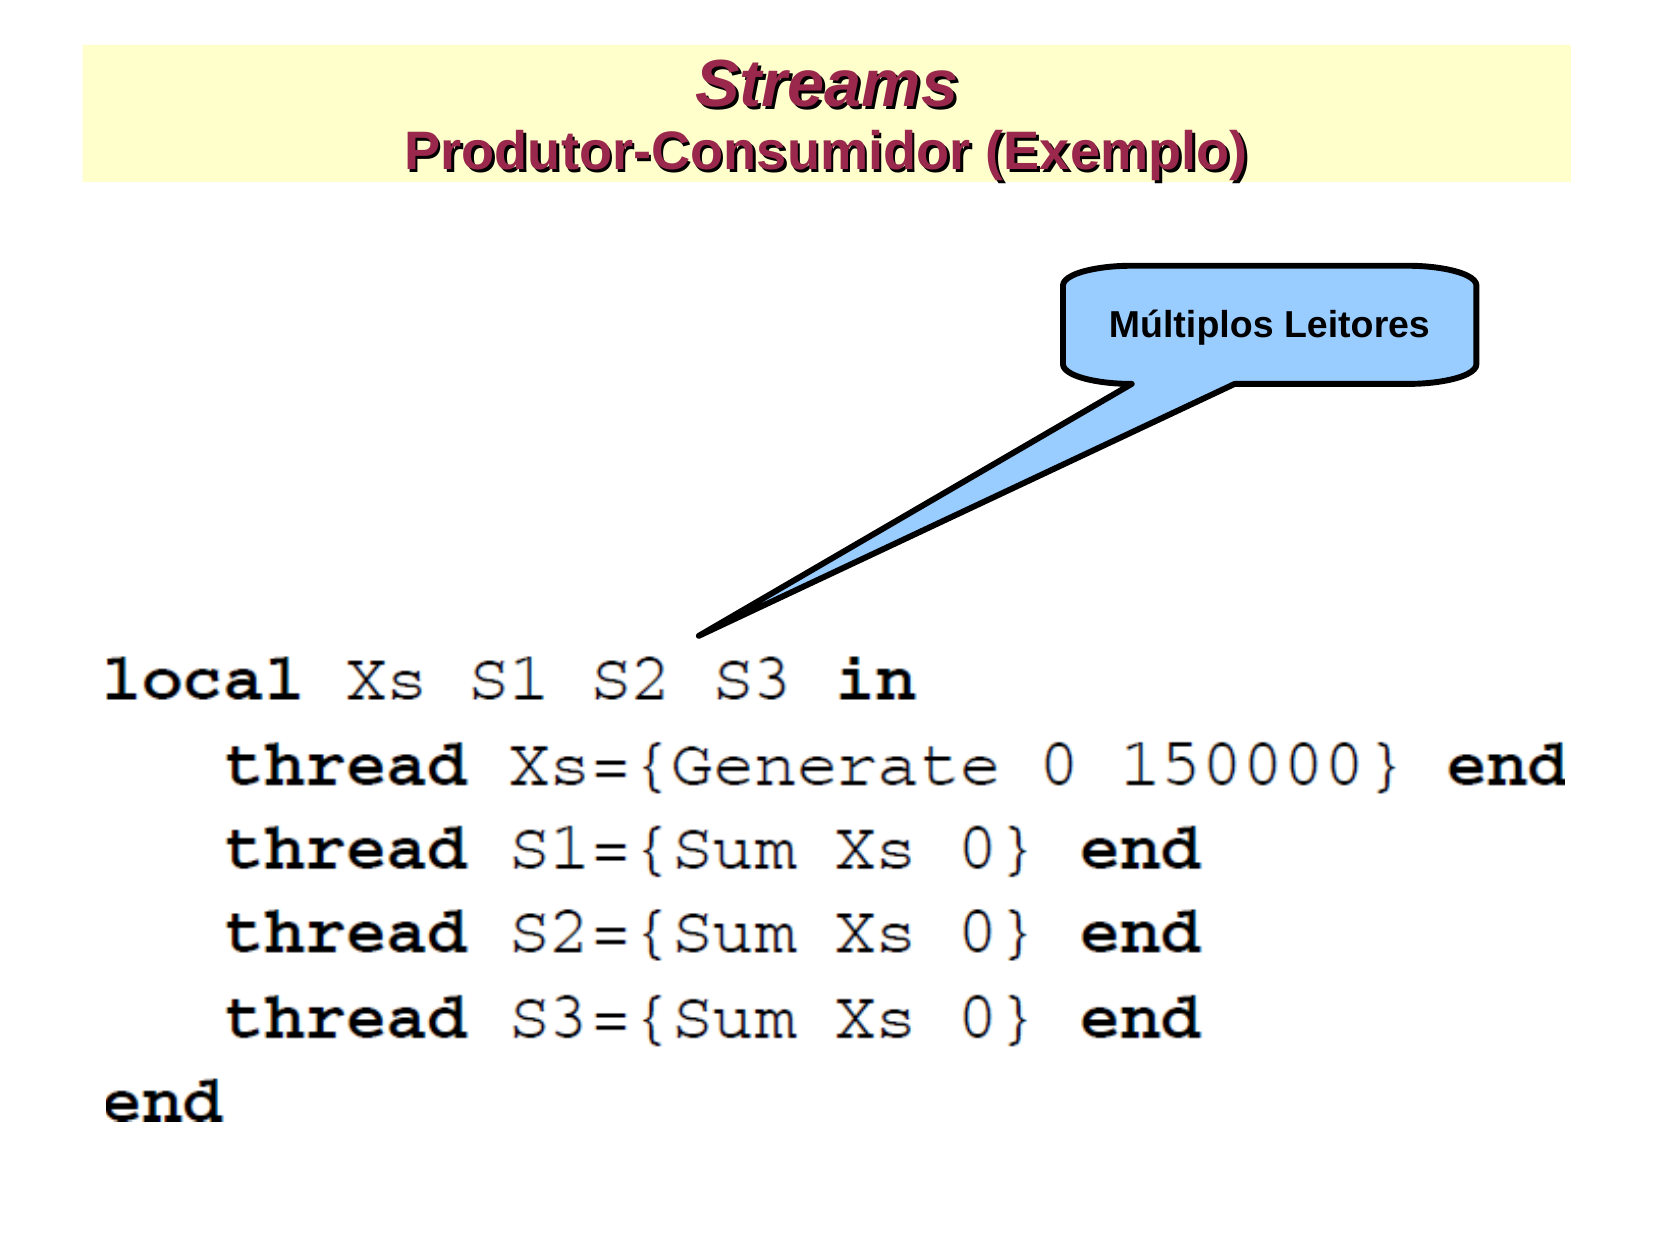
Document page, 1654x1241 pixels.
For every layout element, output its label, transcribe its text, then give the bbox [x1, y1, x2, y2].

text_box Múltiplos Leitores [698, 265, 1477, 636]
title Streams Produtor-Consumidor (Exemplo) [82, 44, 1571, 182]
picture [106, 649, 1565, 1123]
